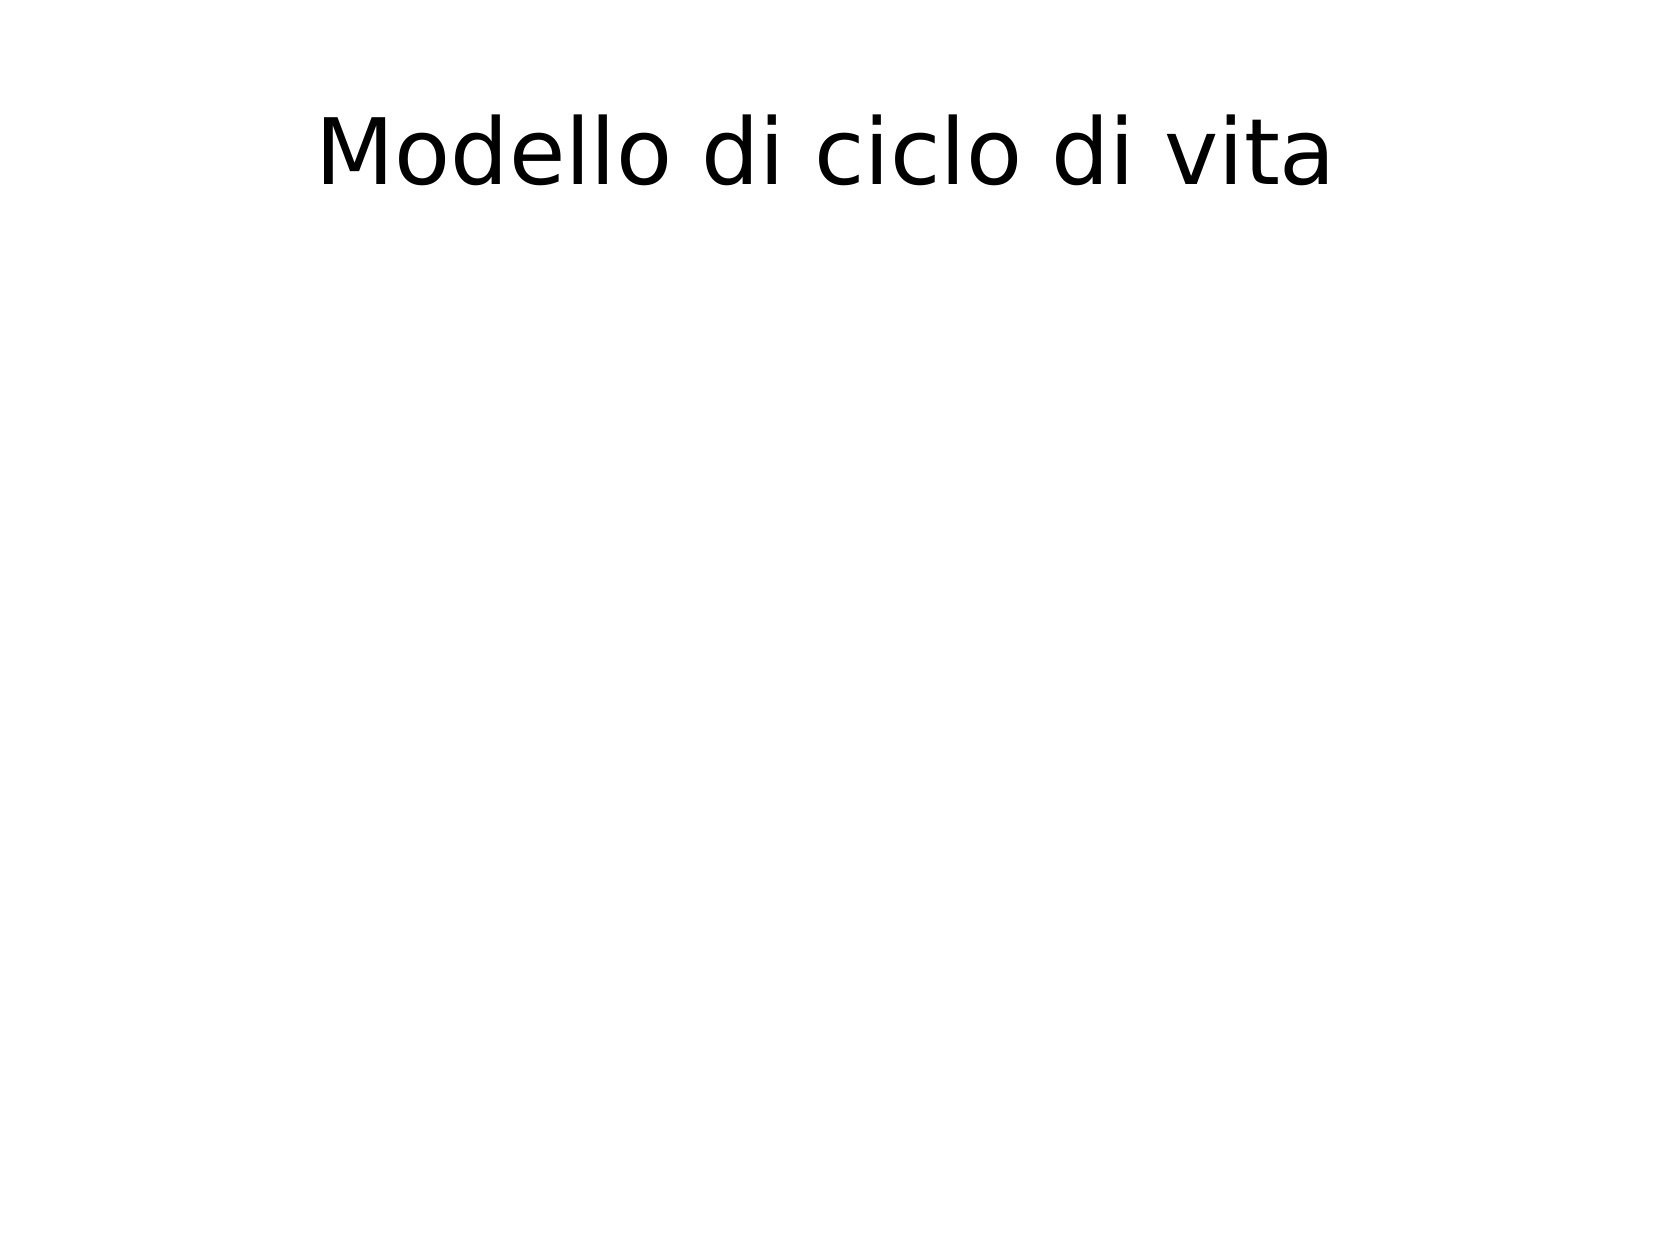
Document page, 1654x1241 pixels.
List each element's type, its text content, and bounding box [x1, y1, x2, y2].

title Modello di ciclo di vita [82, 56, 1571, 250]
